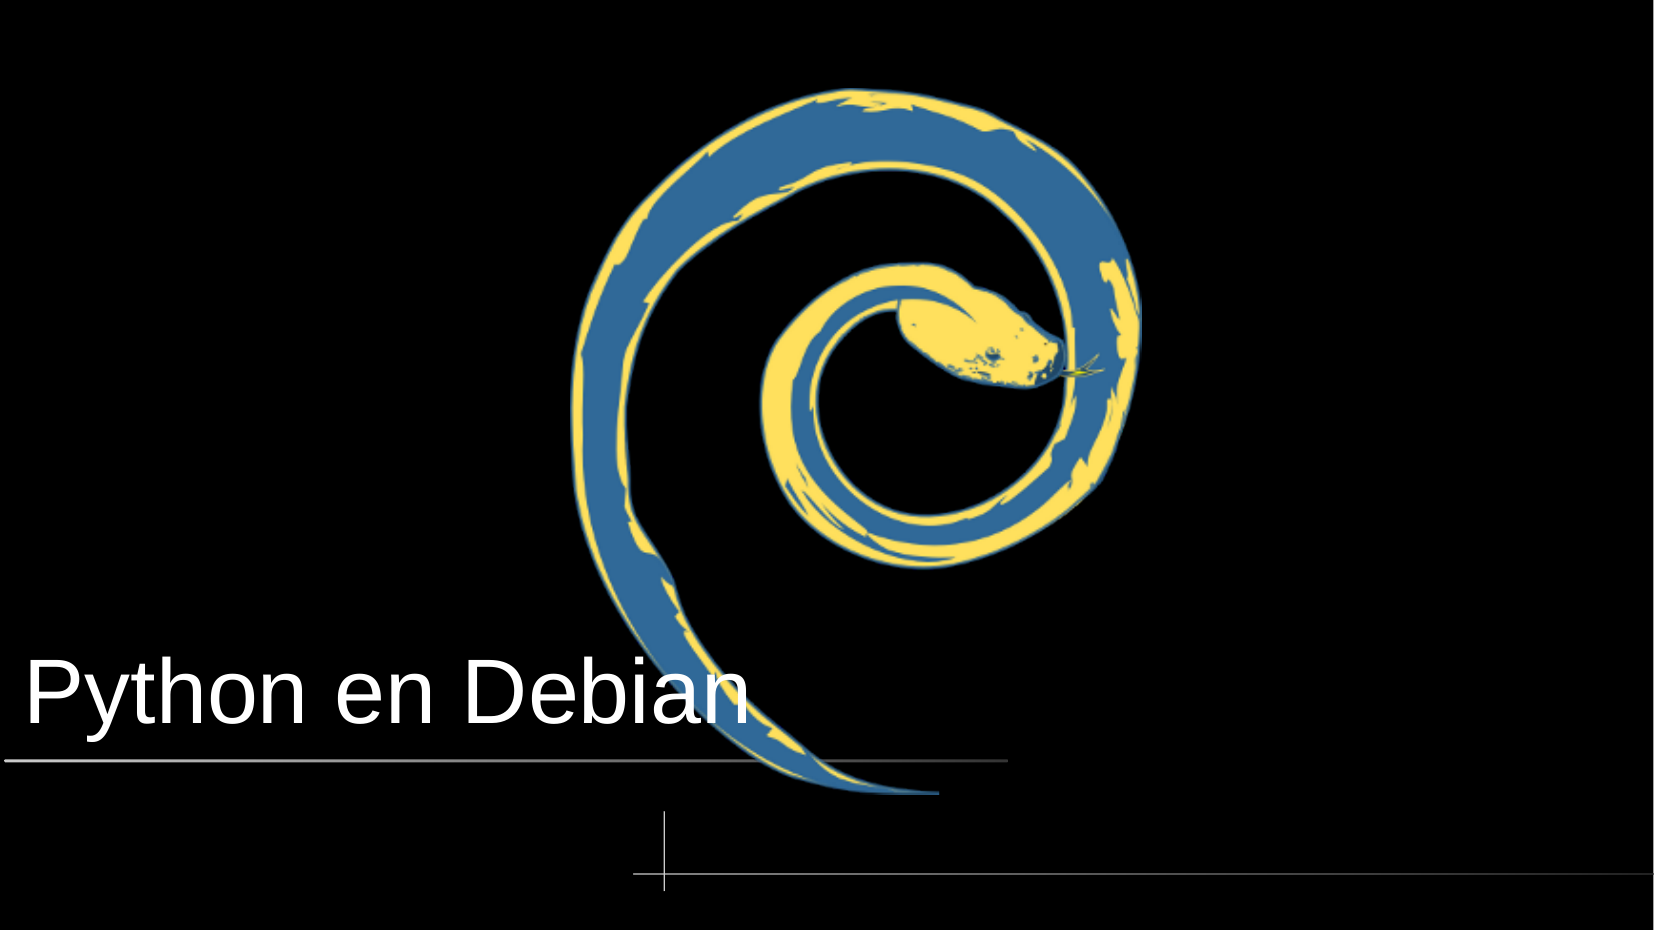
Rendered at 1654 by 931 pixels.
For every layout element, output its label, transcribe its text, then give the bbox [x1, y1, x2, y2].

picture [570, 746, 1142, 796]
picture [570, 88, 1142, 637]
title Python en Debian [23, 637, 1501, 746]
